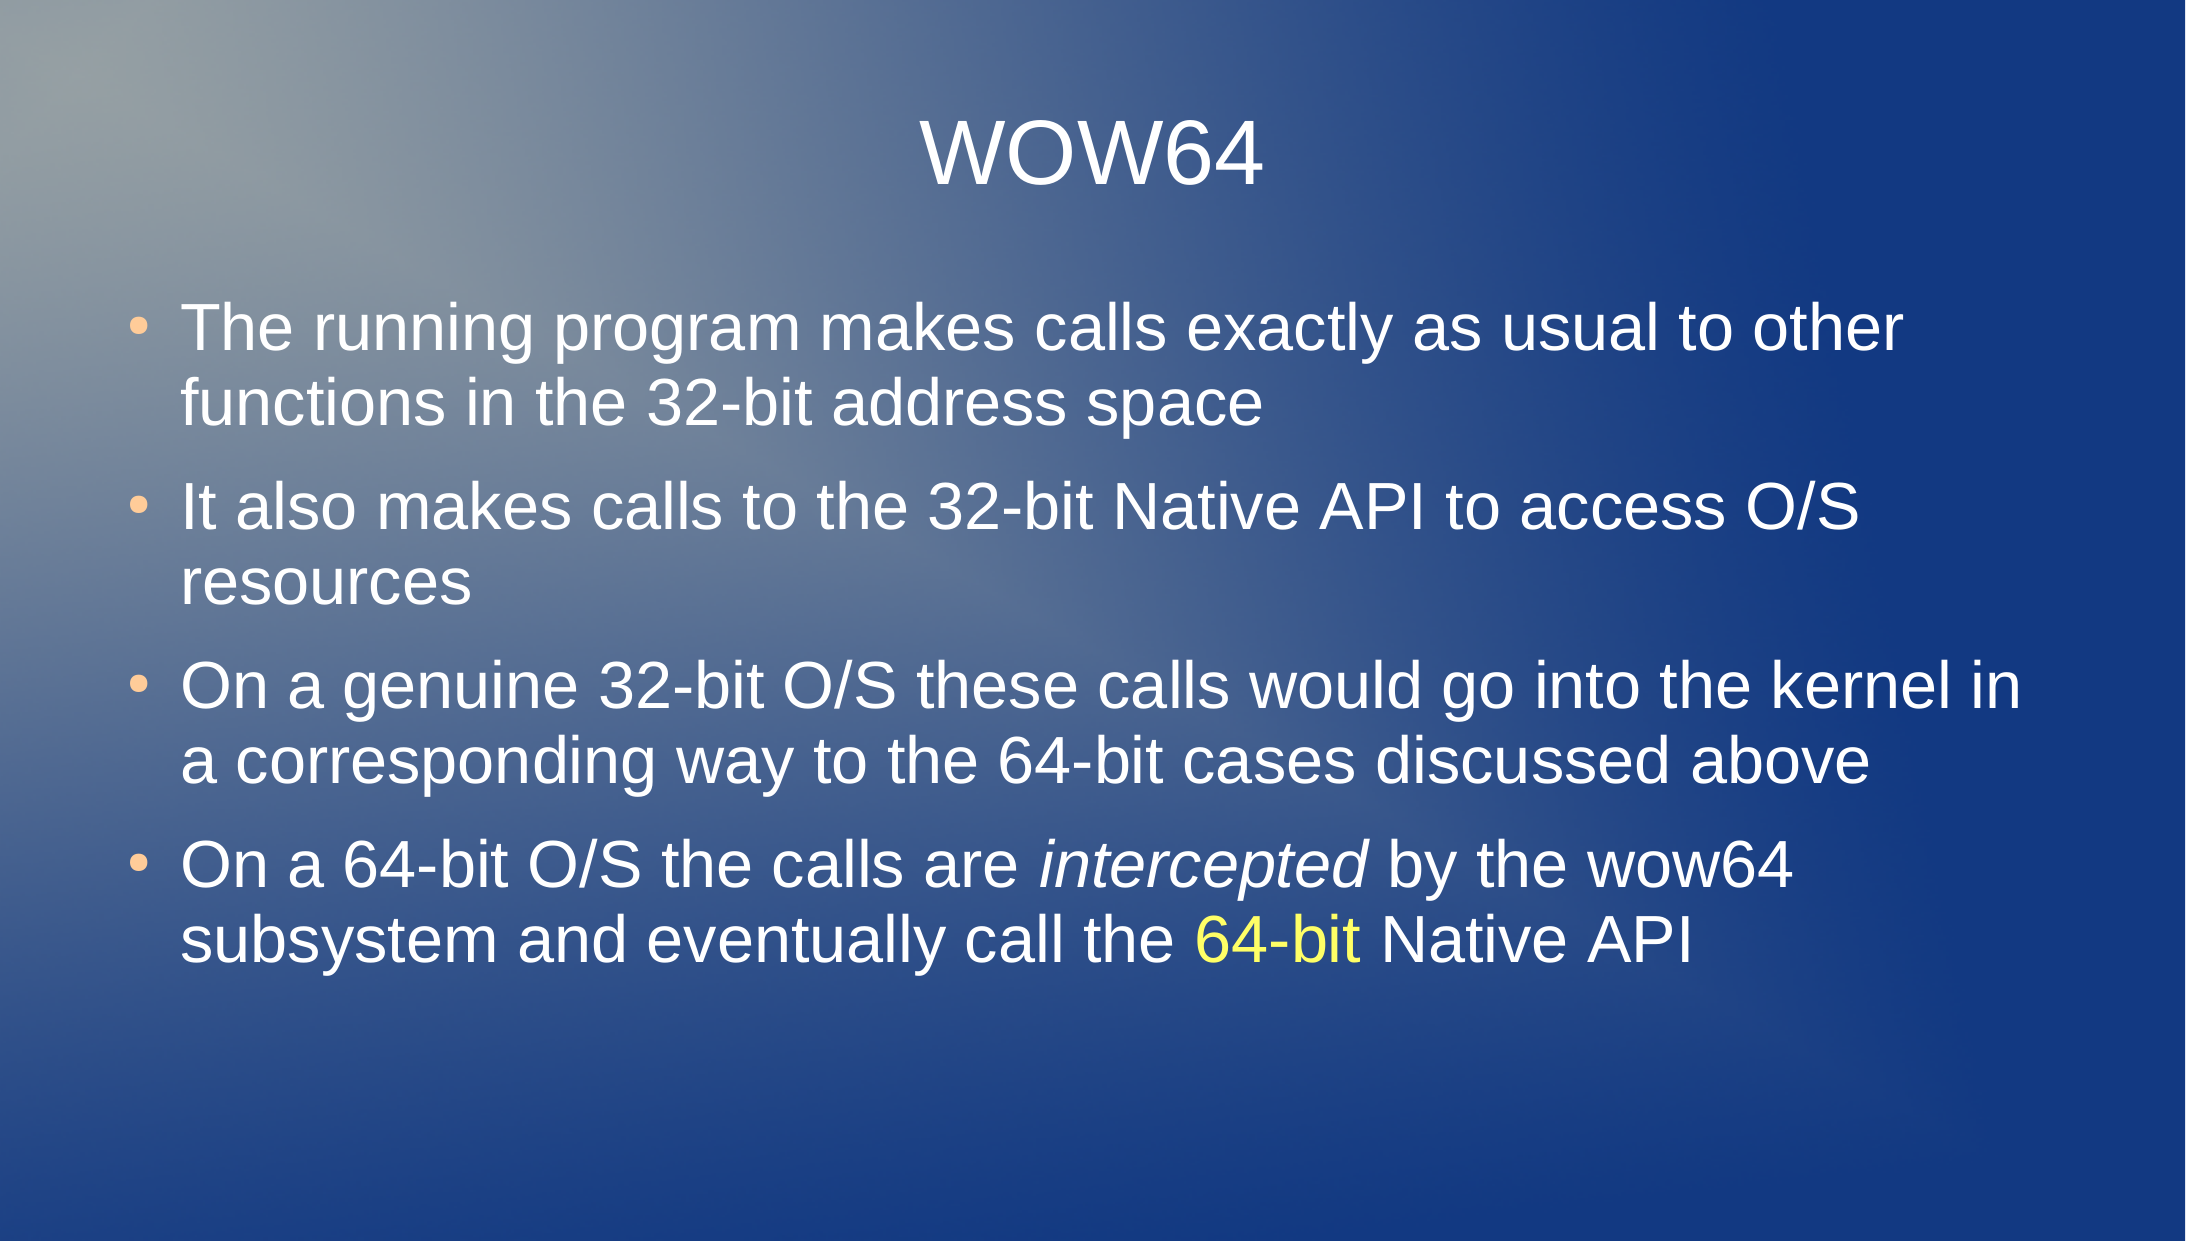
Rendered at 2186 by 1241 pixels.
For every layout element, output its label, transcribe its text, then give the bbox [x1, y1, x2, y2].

list The running program makes calls exactly as usual to other functions in the 32-bit address space It also makes calls to the 32-bit Native API to access O/S resources On a genuine 32-bit O/S these calls would go into the kernel in a corresponding way to the 64-bit cases discussed above On a 64-bit O/S the calls are intercepted by the wow64 subsystem and eventually call the 64-bit Native API [109, 290, 2076, 1202]
picture [0, 0, 2186, 1241]
title WOW64 [109, 49, 2076, 257]
